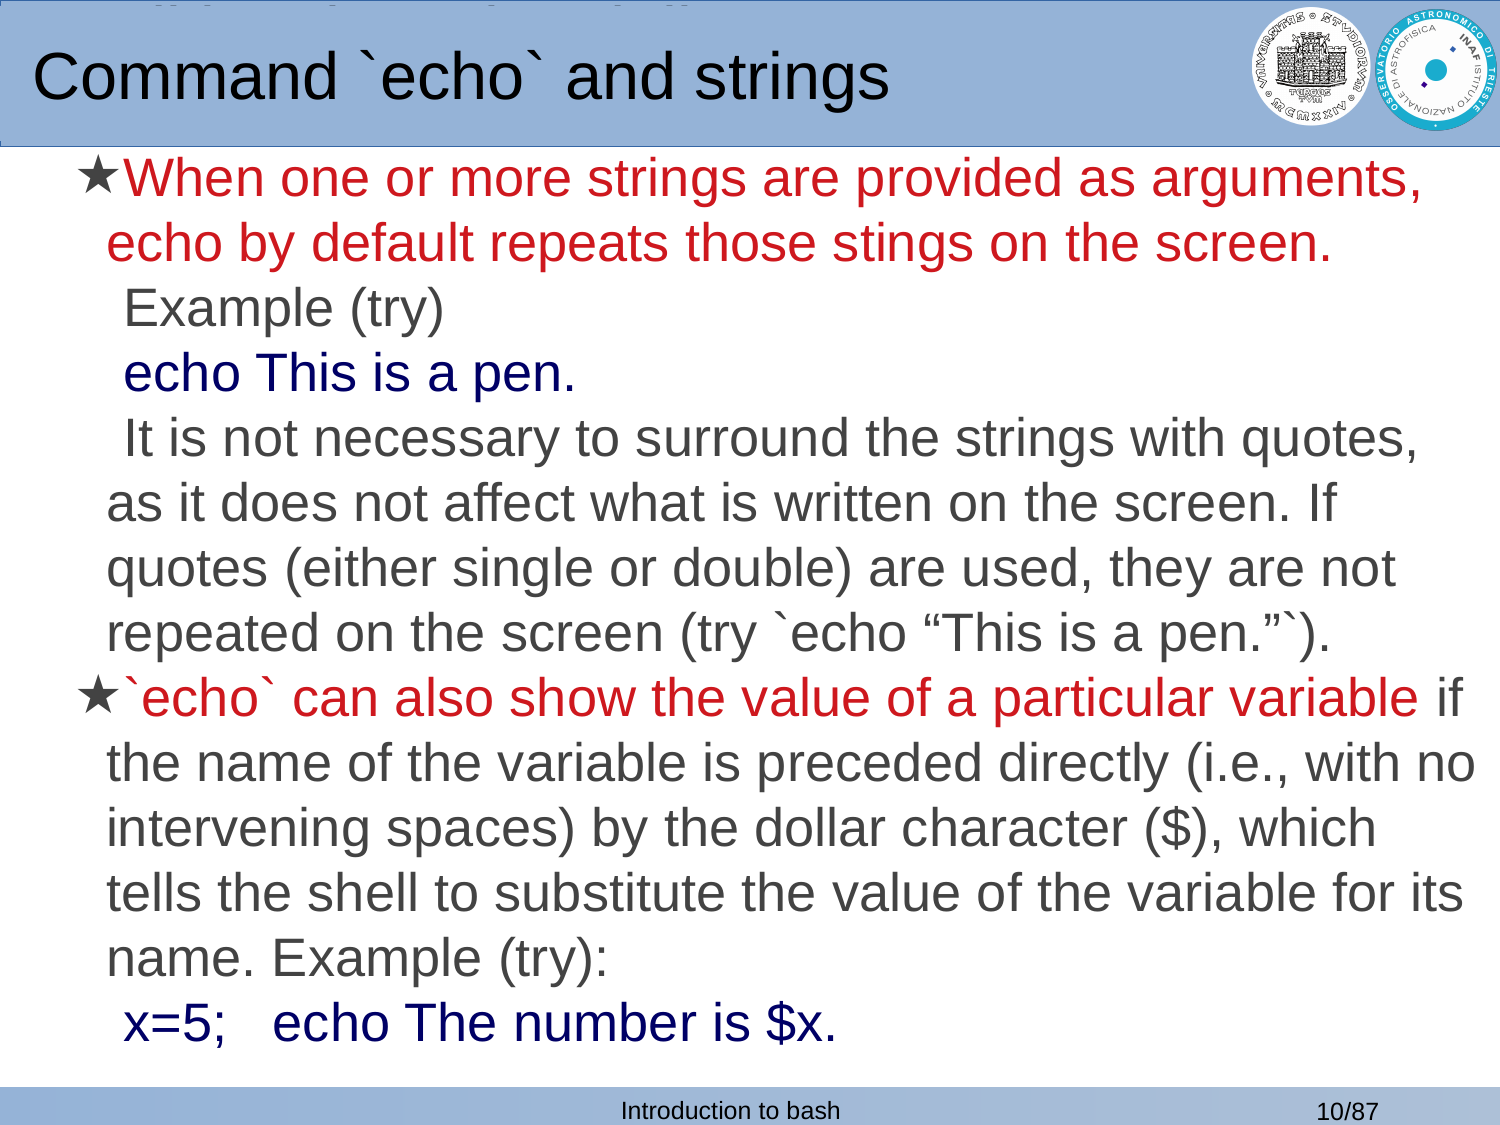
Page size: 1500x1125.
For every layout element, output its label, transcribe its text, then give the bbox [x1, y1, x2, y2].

text_box Command `echo` and strings [0, 5, 1232, 141]
list When one or more strings are provided as arguments, echo by default repeats those stings on the screen. Example (try) echo This is a pen. It is not necessary to surround the strings with quotes, as it does not affect what is written on the screen. If quotes (either single or double) are used, they are not repeated on the screen (try `echo “This is a pen.”`). `echo` can also show the value of a particular variable if the name of the variable is preceded directly (i.e., with no intervening spaces) by the dollar character ($), which tells the shell to substitute the value of the variable for its name. Example (try): x=5; echo The number is $x. [16, 135, 1500, 1081]
title Traditional service delivery [0, 0, 1500, 135]
